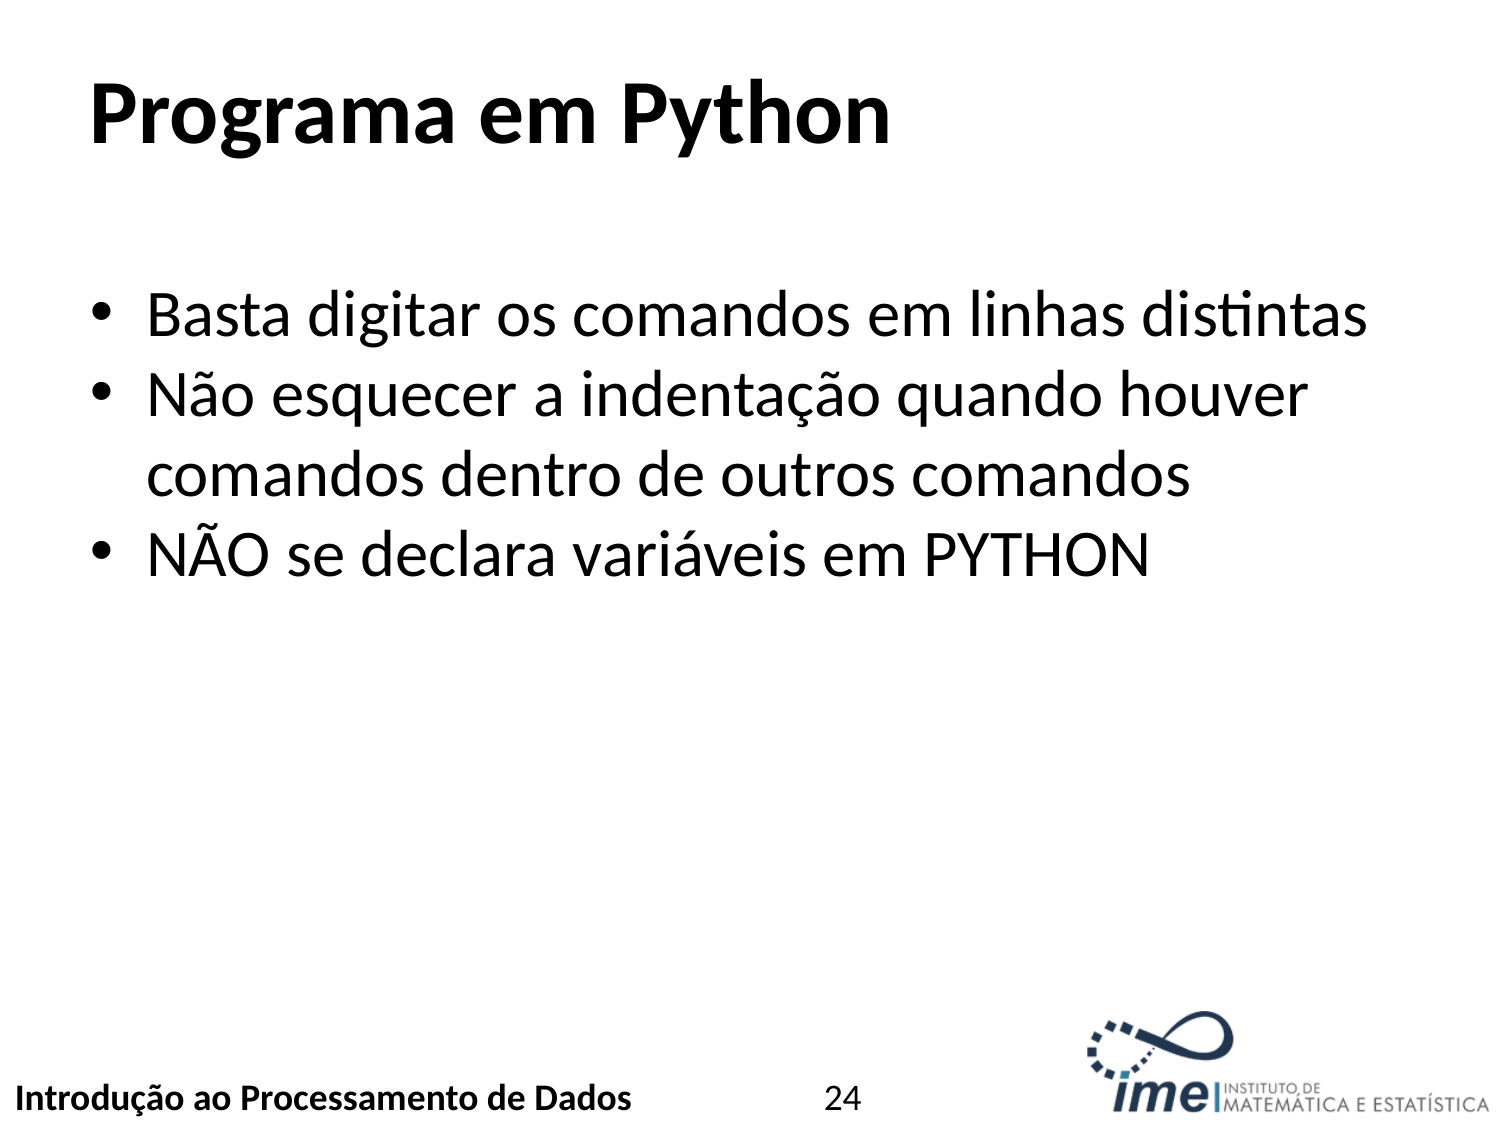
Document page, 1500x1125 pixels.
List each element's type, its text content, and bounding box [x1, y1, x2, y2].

text_box Basta digitar os comandos em linhas distintas Não esquecer a indentação quando houver comandos dentro de outros comandos NÃO se declara variáveis em PYTHON [75, 262, 1425, 1005]
text_box Programa em Python [75, 45, 1425, 233]
picture [1086, 1011, 1495, 1115]
text_box <number> [808, 1065, 1159, 1125]
